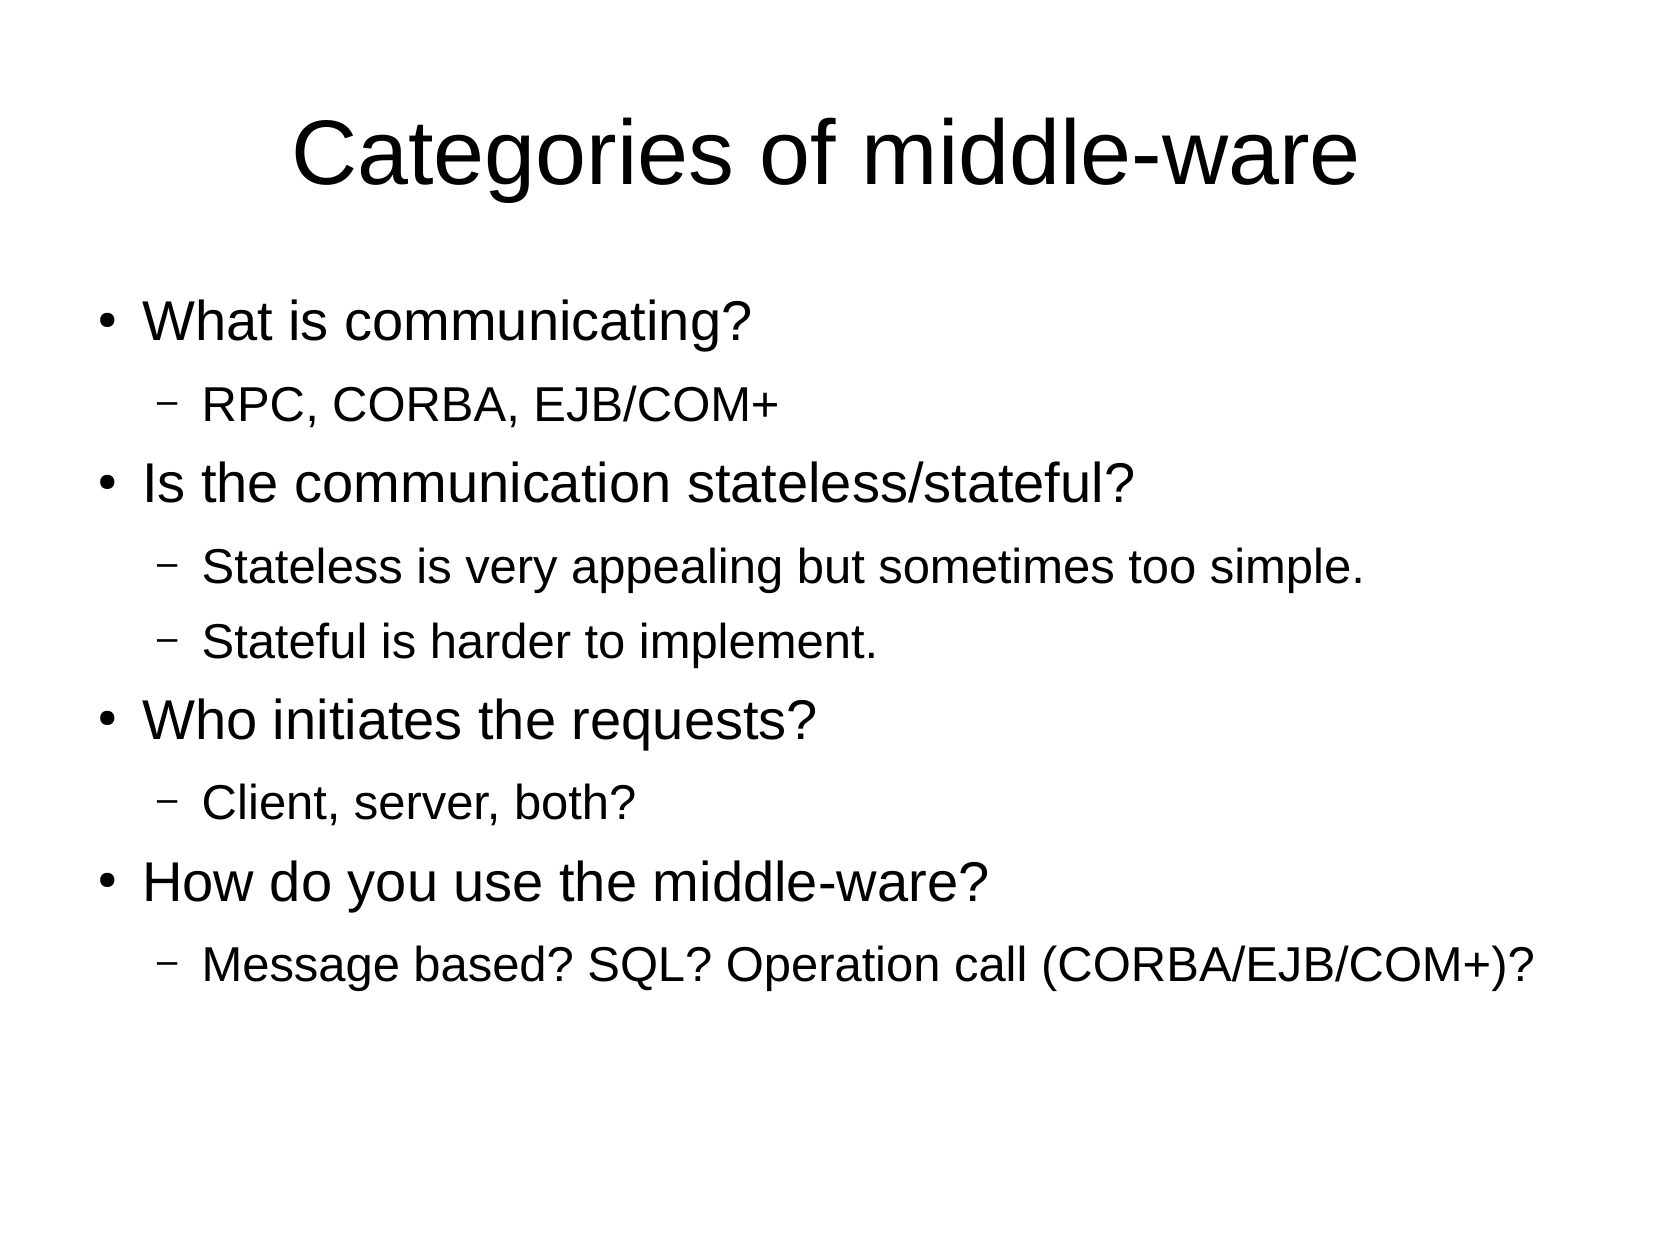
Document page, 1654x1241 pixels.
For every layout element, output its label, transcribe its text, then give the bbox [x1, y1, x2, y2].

list What is communicating? RPC, CORBA, EJB/COM+ Is the communication stateless/stateful? Stateless is very appealing but sometimes too simple. Stateful is harder to implement. Who initiates the requests? Client, server, both? How do you use the middle-ware? Message based? SQL? Operation call (CORBA/EJB/COM+)? [82, 290, 1538, 1010]
title Categories of middle-ware [82, 49, 1571, 257]
